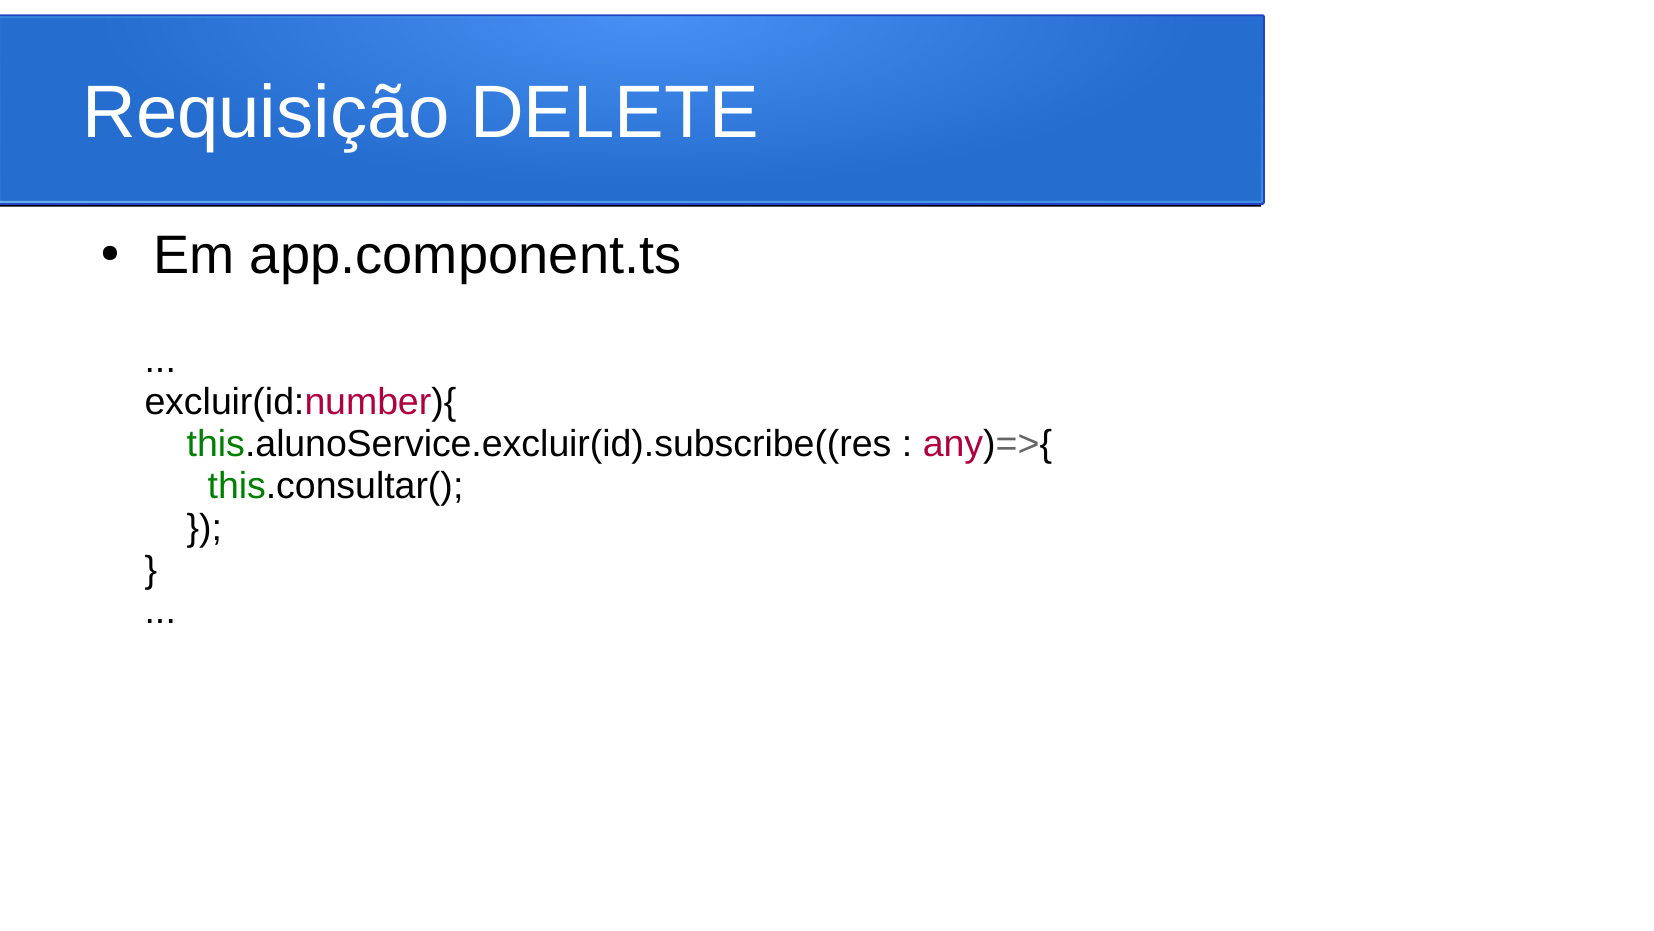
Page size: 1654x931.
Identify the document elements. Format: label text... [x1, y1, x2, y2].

text_box ... excluir(id:number){ this.alunoService.excluir(id).subscribe((res : any)=>{ this.consultar(); }); } ... [129, 330, 1489, 640]
list Em app.component.ts [82, 224, 1571, 764]
title Requisição DELETE [82, 35, 1235, 189]
